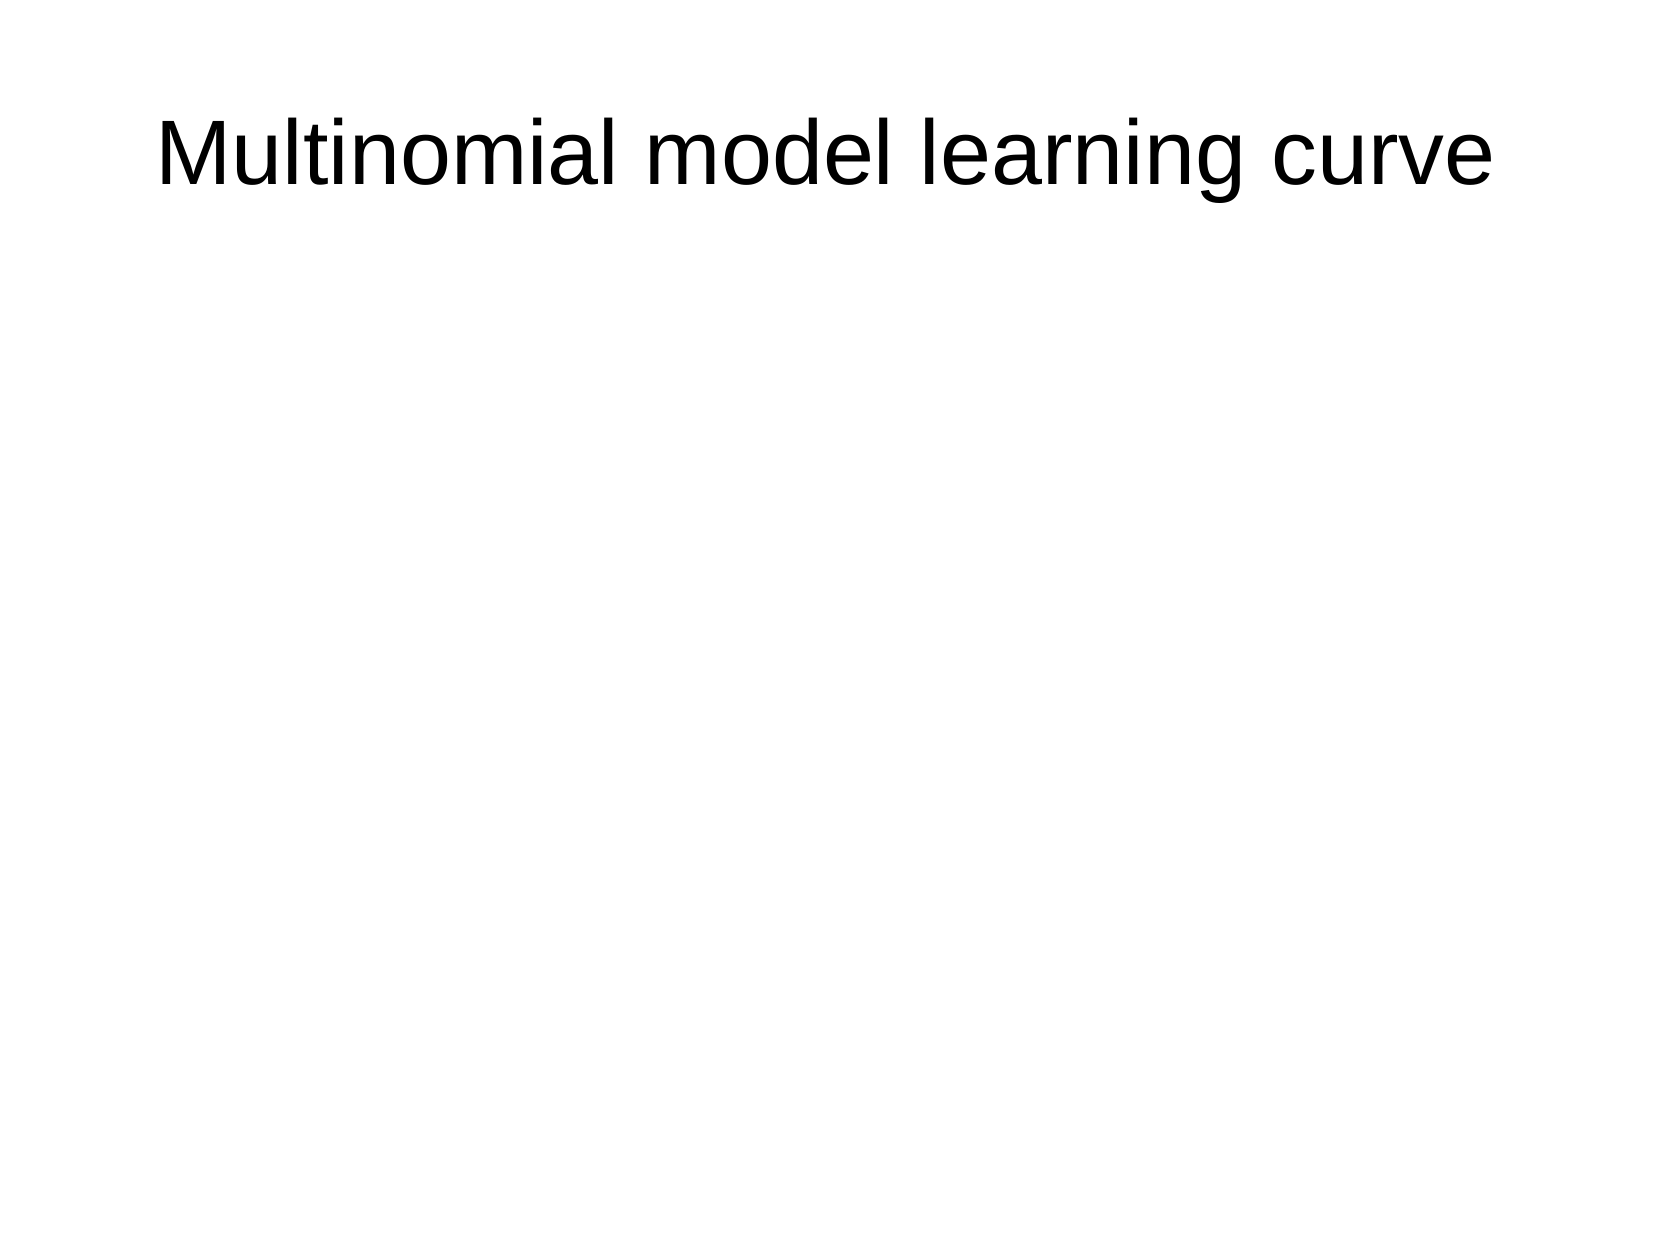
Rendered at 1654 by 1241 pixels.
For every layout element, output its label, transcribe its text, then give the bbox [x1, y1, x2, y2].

title Multinomial model learning curve [82, 49, 1571, 257]
